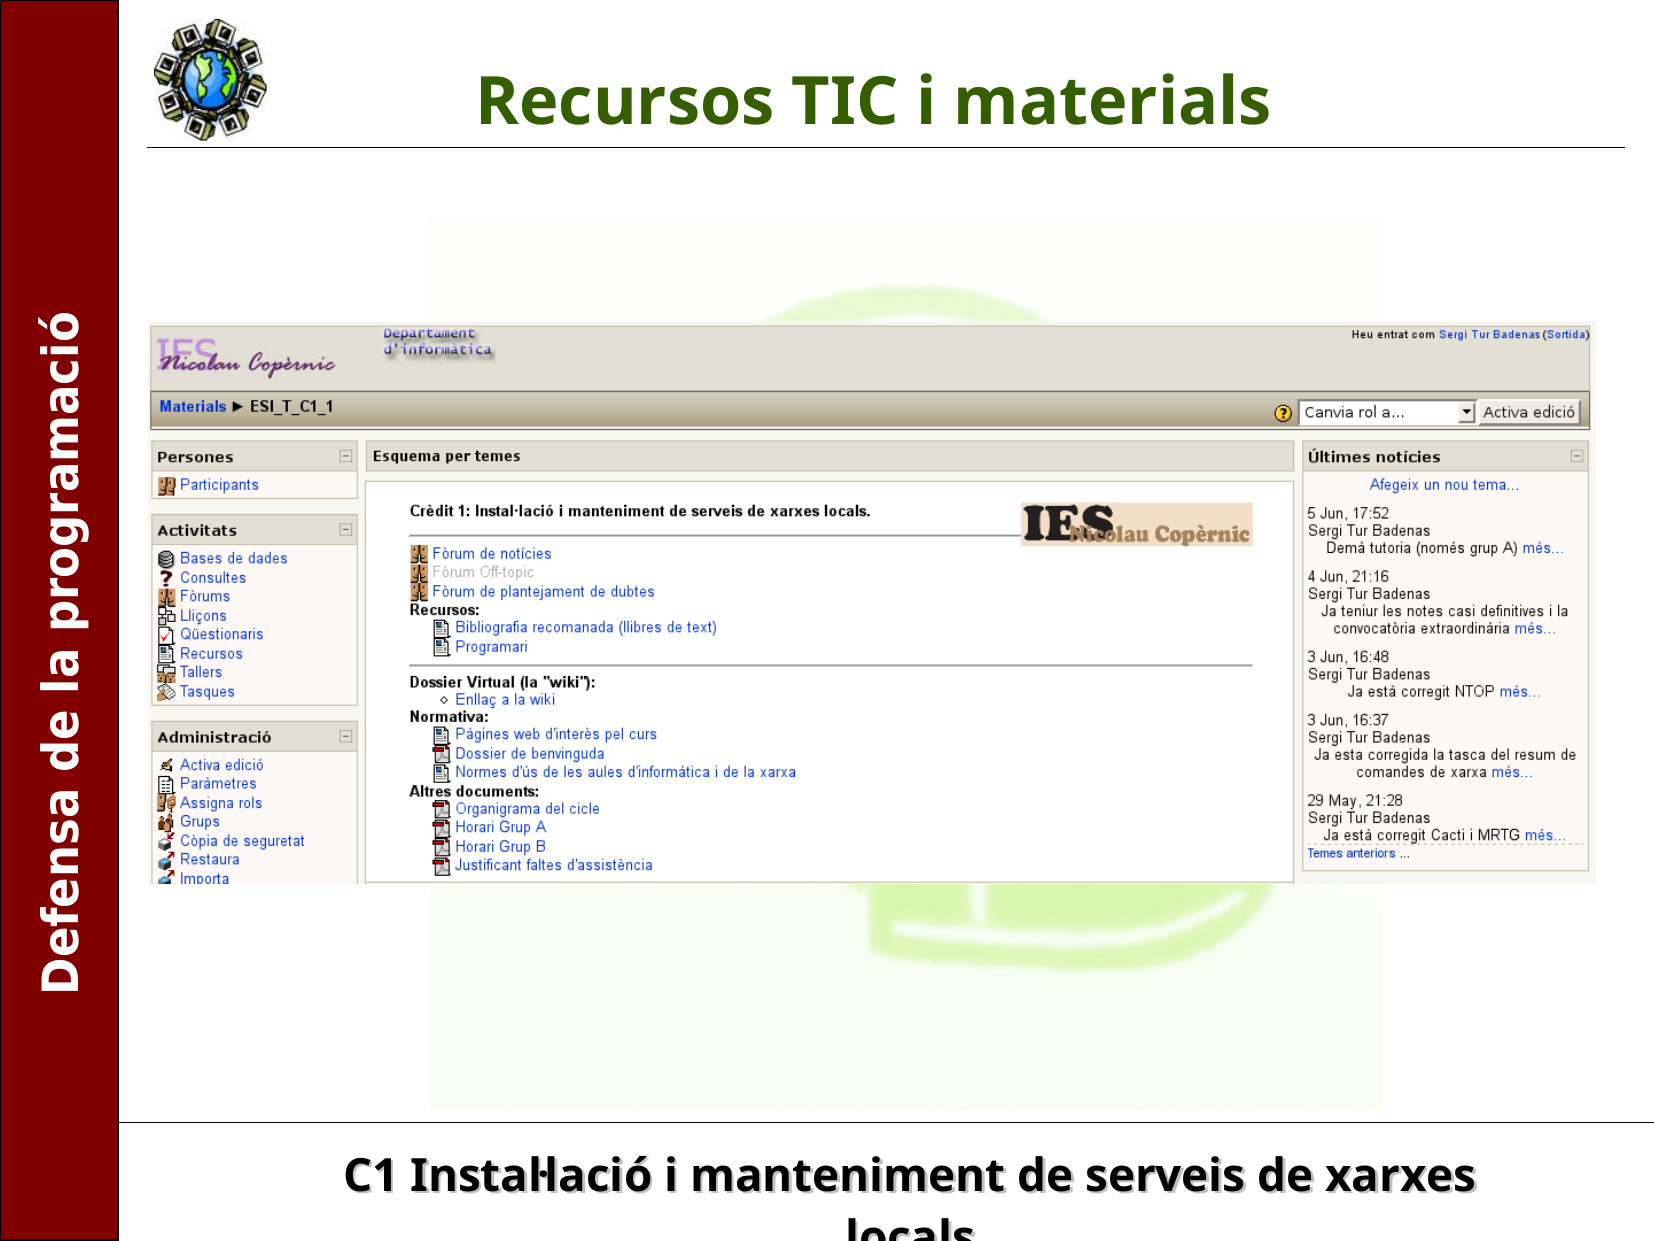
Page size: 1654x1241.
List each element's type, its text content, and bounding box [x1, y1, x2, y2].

picture [148, 215, 1596, 1111]
picture [154, 19, 268, 49]
title Recursos TIC i materials [129, 49, 1619, 148]
